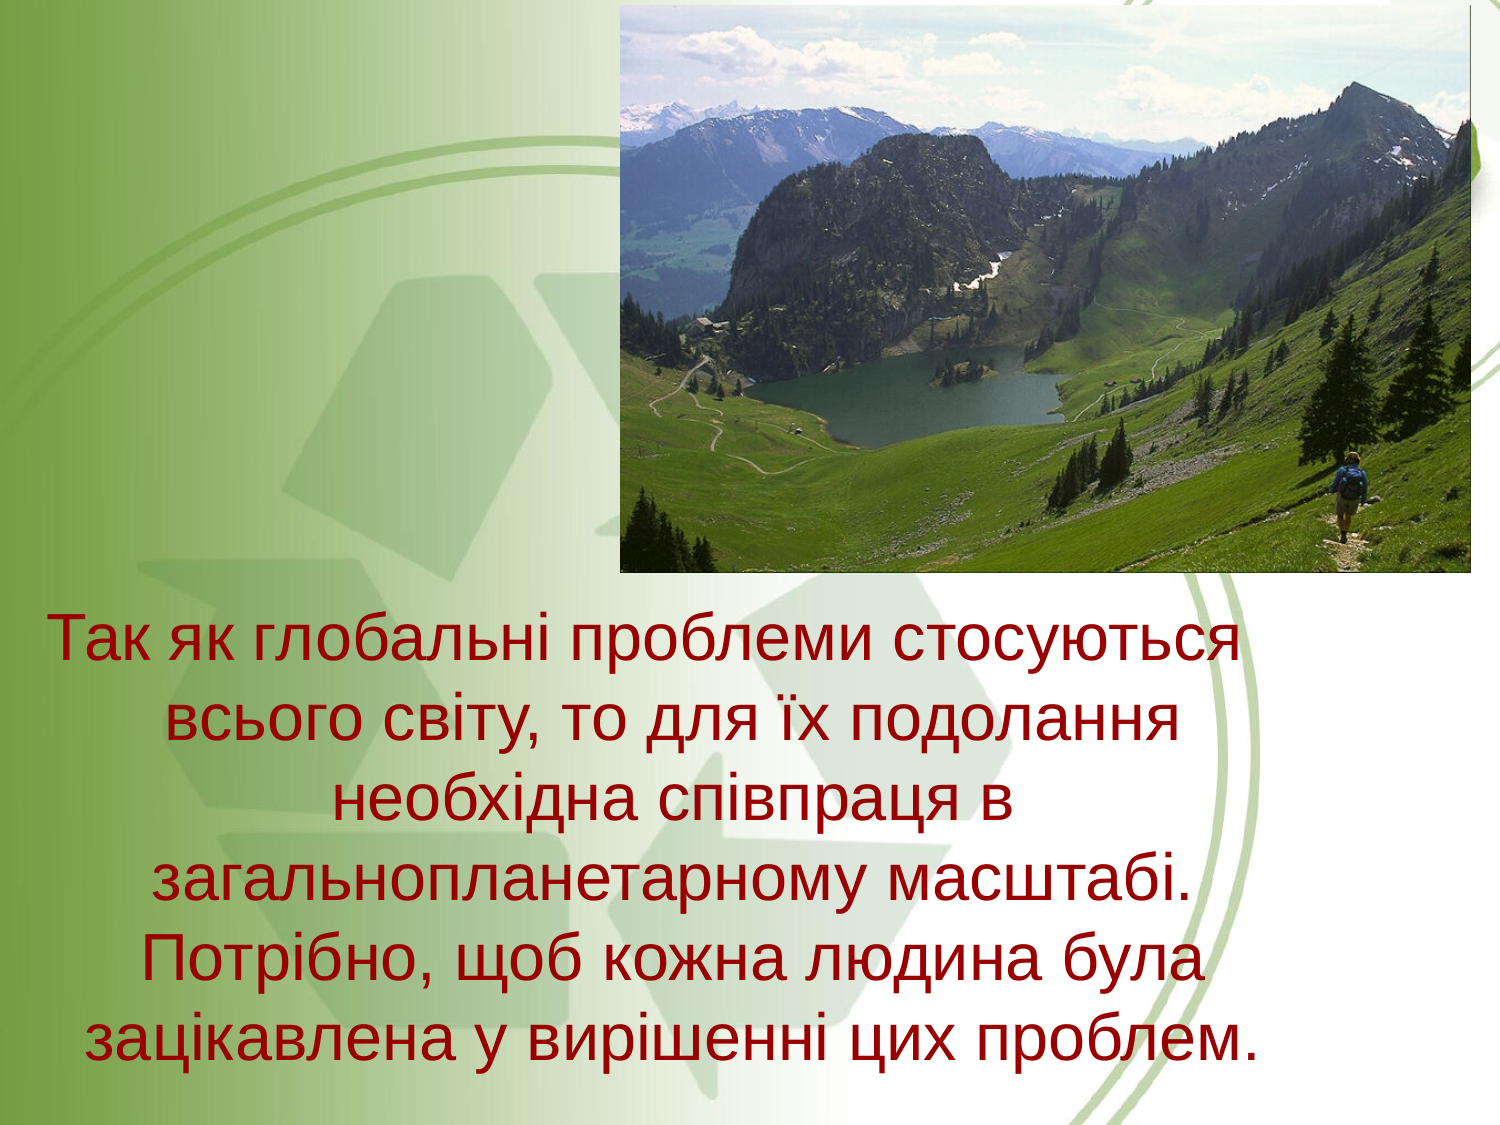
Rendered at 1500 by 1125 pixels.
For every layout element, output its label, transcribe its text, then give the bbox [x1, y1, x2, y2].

picture [0, 0, 1500, 1125]
list Так як глобальні проблеми стосуються всього світу, то для їх подолання необхідна співпраця в загальнопланетарному масштабі. Потрібно, щоб кожна людина була зацікавлена у вирішенні цих проблем. [0, 586, 1321, 1125]
